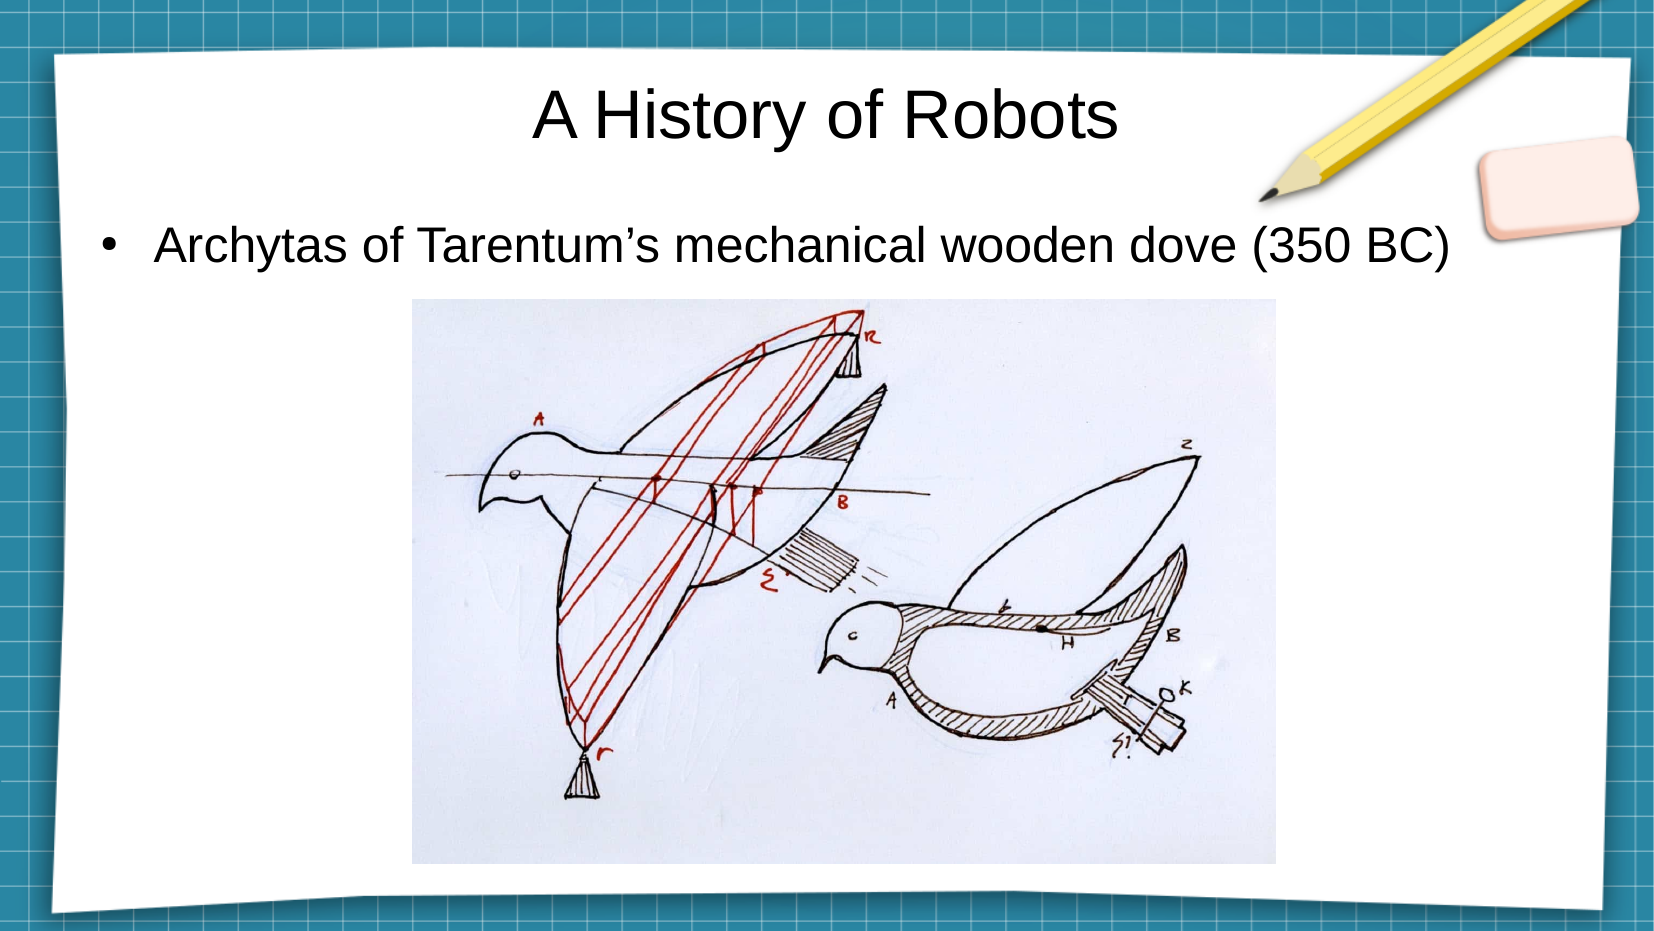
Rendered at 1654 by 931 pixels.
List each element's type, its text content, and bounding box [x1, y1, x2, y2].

list Archytas of Tarentum’s mechanical wooden dove (350 BC) [82, 217, 1571, 758]
title A History of Robots [82, 37, 1571, 193]
picture [0, 0, 1654, 931]
